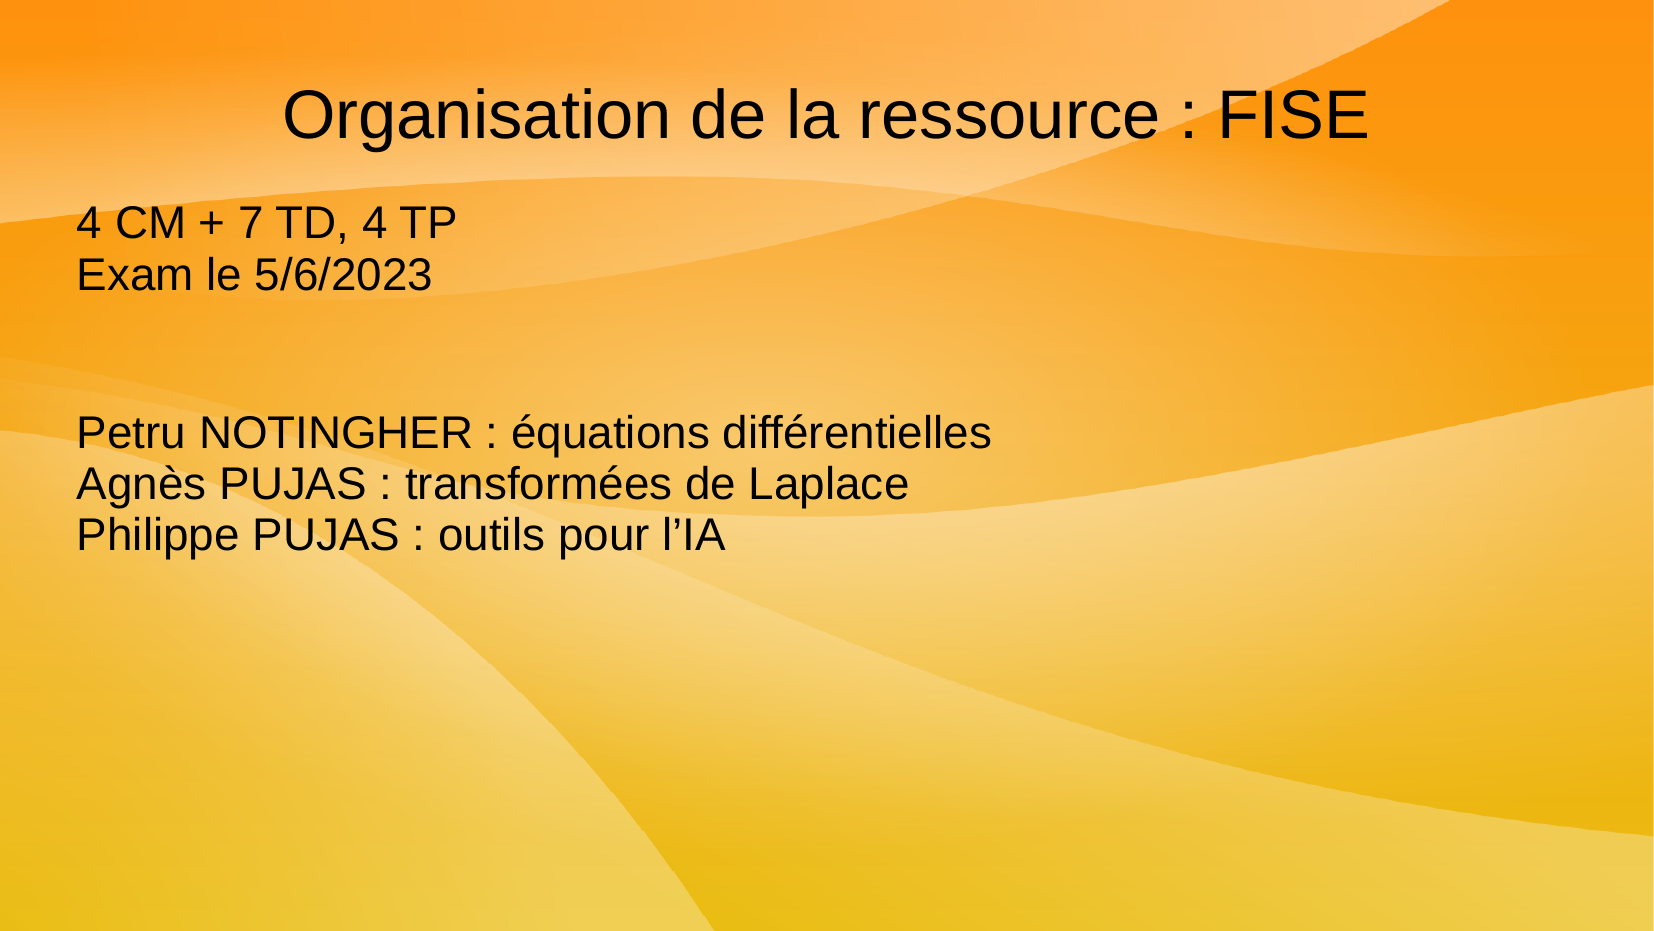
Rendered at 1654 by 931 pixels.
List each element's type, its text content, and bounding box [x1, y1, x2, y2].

subtitle 4 CM + 7 TD, 4 TP Exam le 5/6/2023 Petru NOTINGHER : équations différentielles Agnès PUJAS : transformées de Laplace Philippe PUJAS : outils pour l’IA [76, 197, 1565, 931]
title Organisation de la ressource : FISE [82, 37, 1571, 193]
picture [0, 0, 1654, 931]
